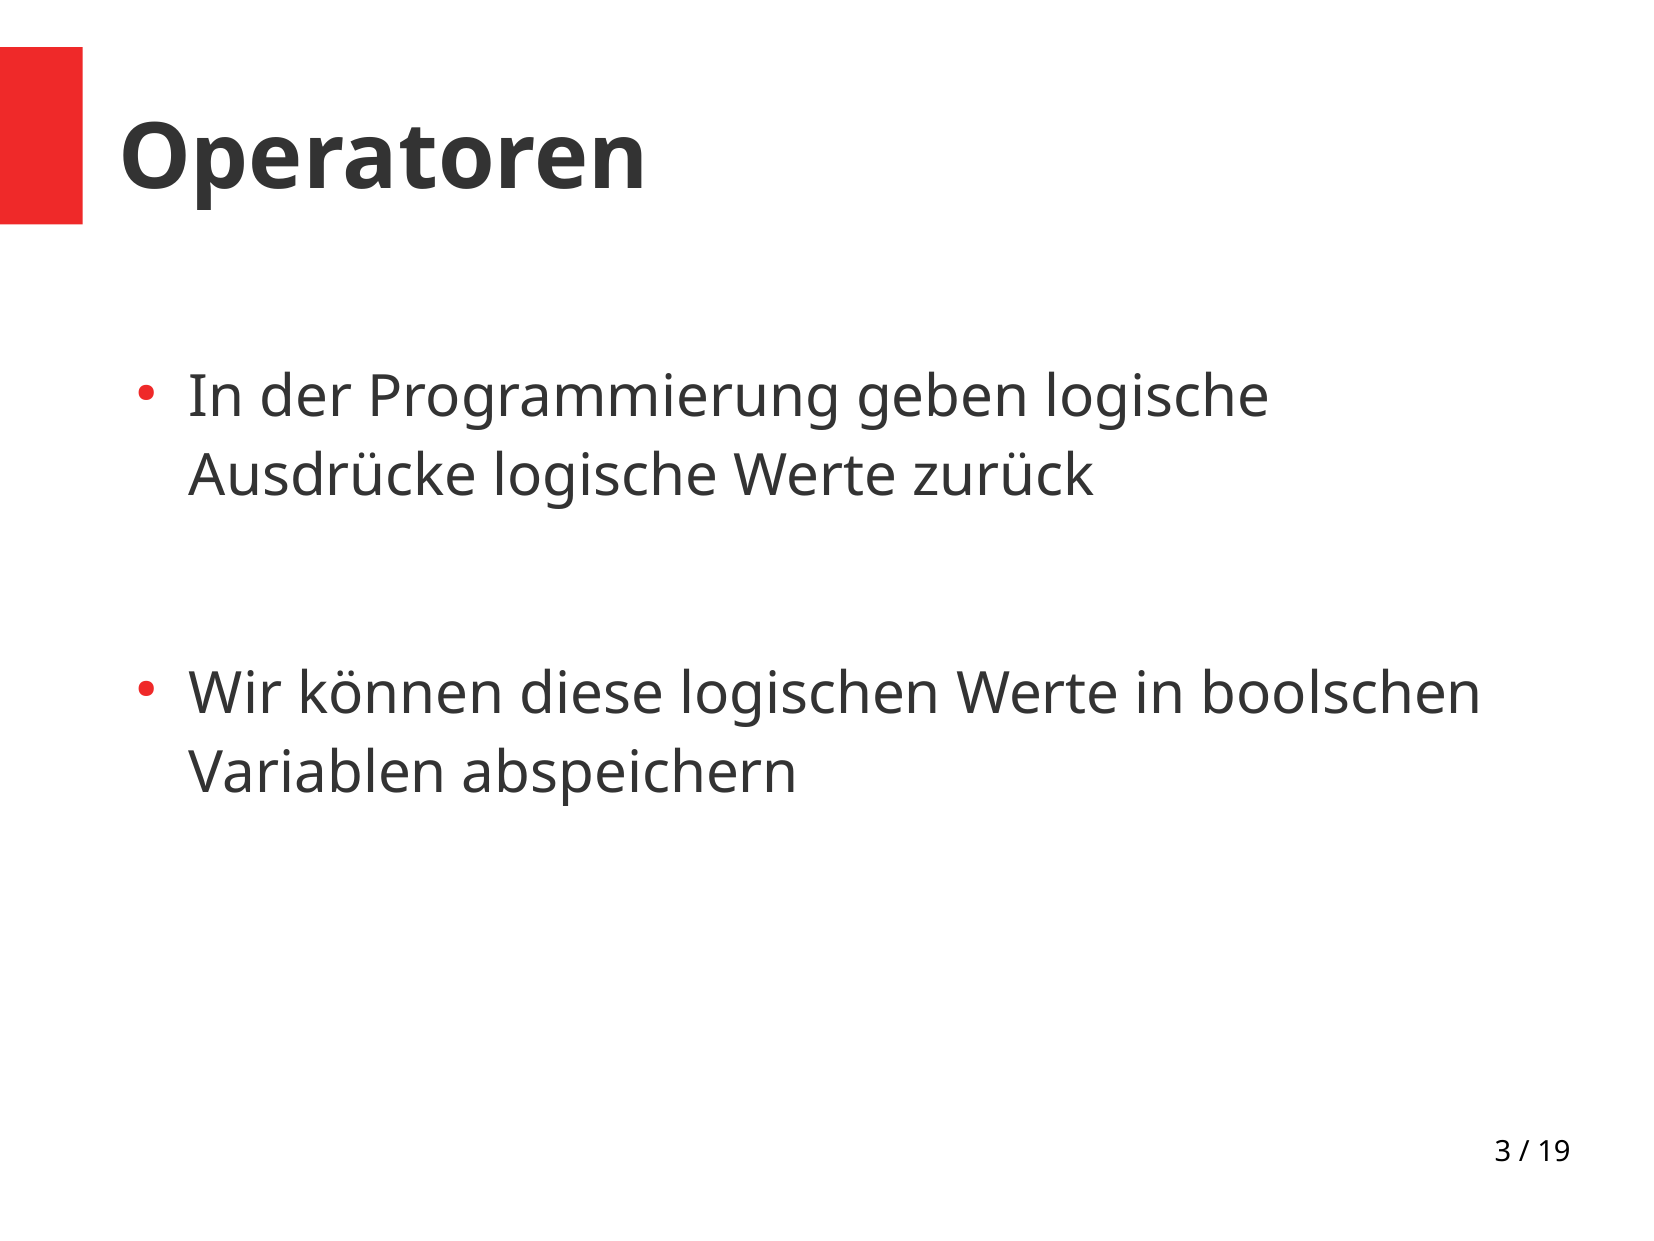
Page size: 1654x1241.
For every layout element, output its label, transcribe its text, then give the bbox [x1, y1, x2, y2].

title Operatoren [118, 49, 1571, 257]
list In der Programmierung geben logische Ausdrücke logische Werte zurück Wir können diese logischen Werte in boolschen Variablen abspeichern [118, 354, 1536, 1074]
